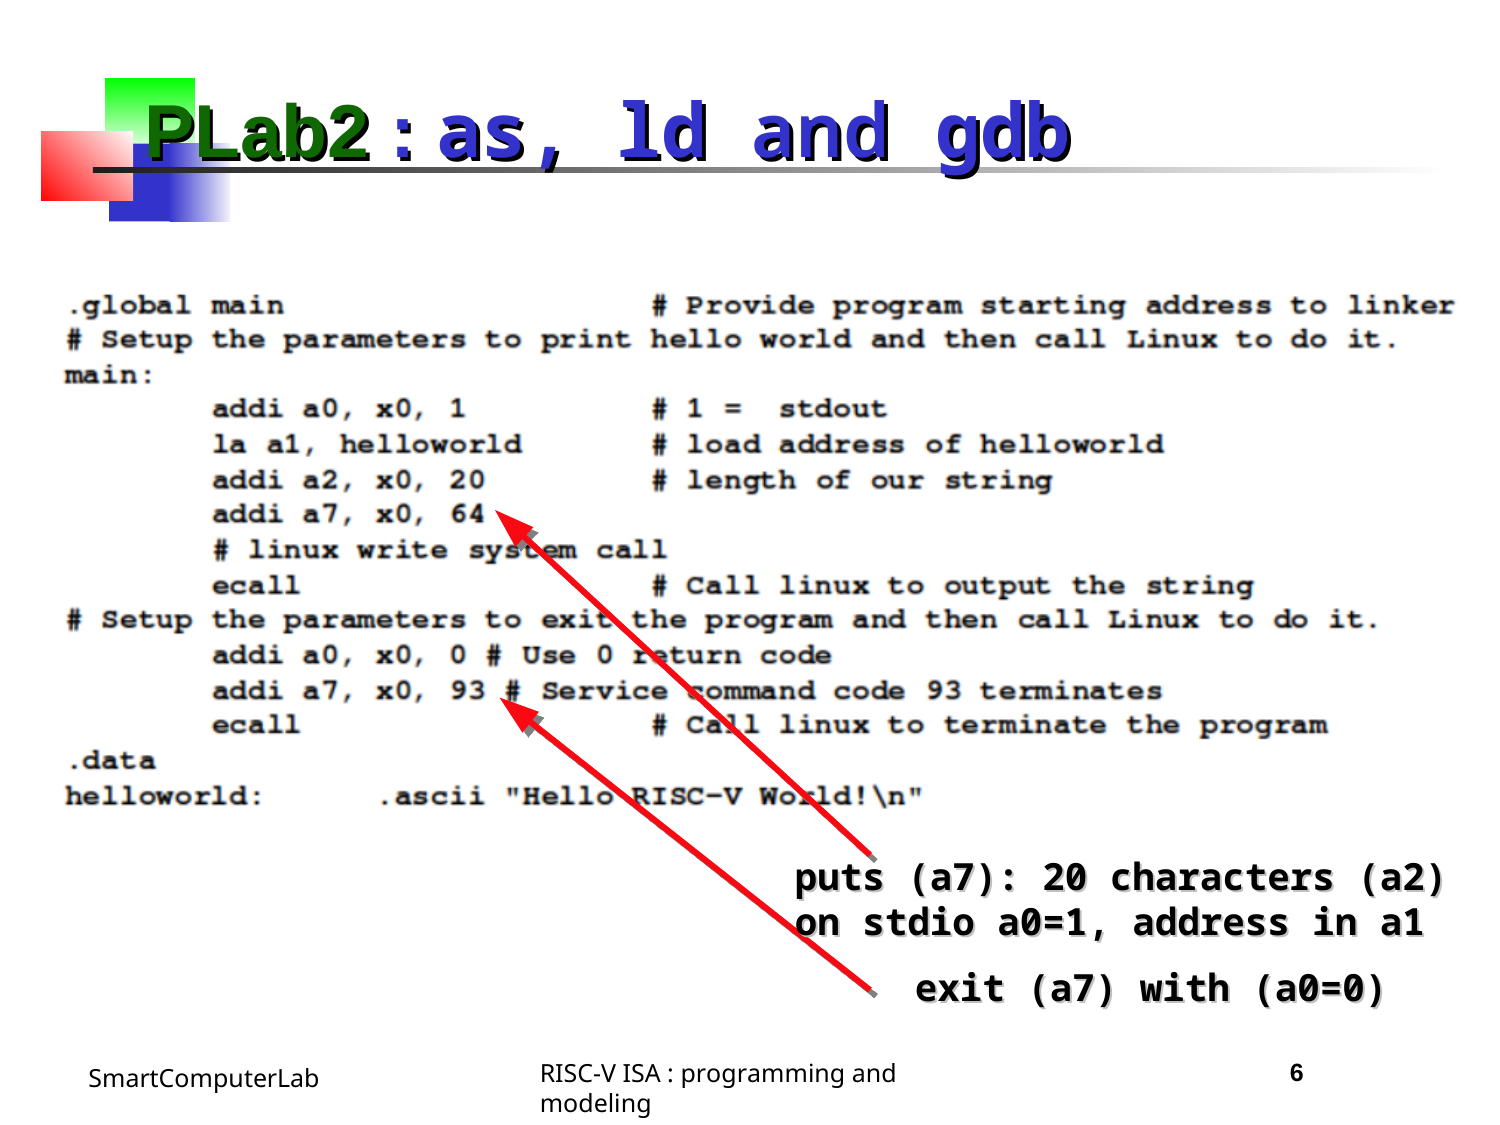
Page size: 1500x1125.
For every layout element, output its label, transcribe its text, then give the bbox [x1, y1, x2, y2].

text_box exit (a7) with (a0=0) [900, 956, 1456, 1017]
text_box puts (a7): 20 characters (a2) on stdio a0=1, address in a1 [780, 845, 1500, 951]
picture [15, 252, 1500, 856]
title PLab2 : as, ld and gdb [90, 75, 1126, 181]
